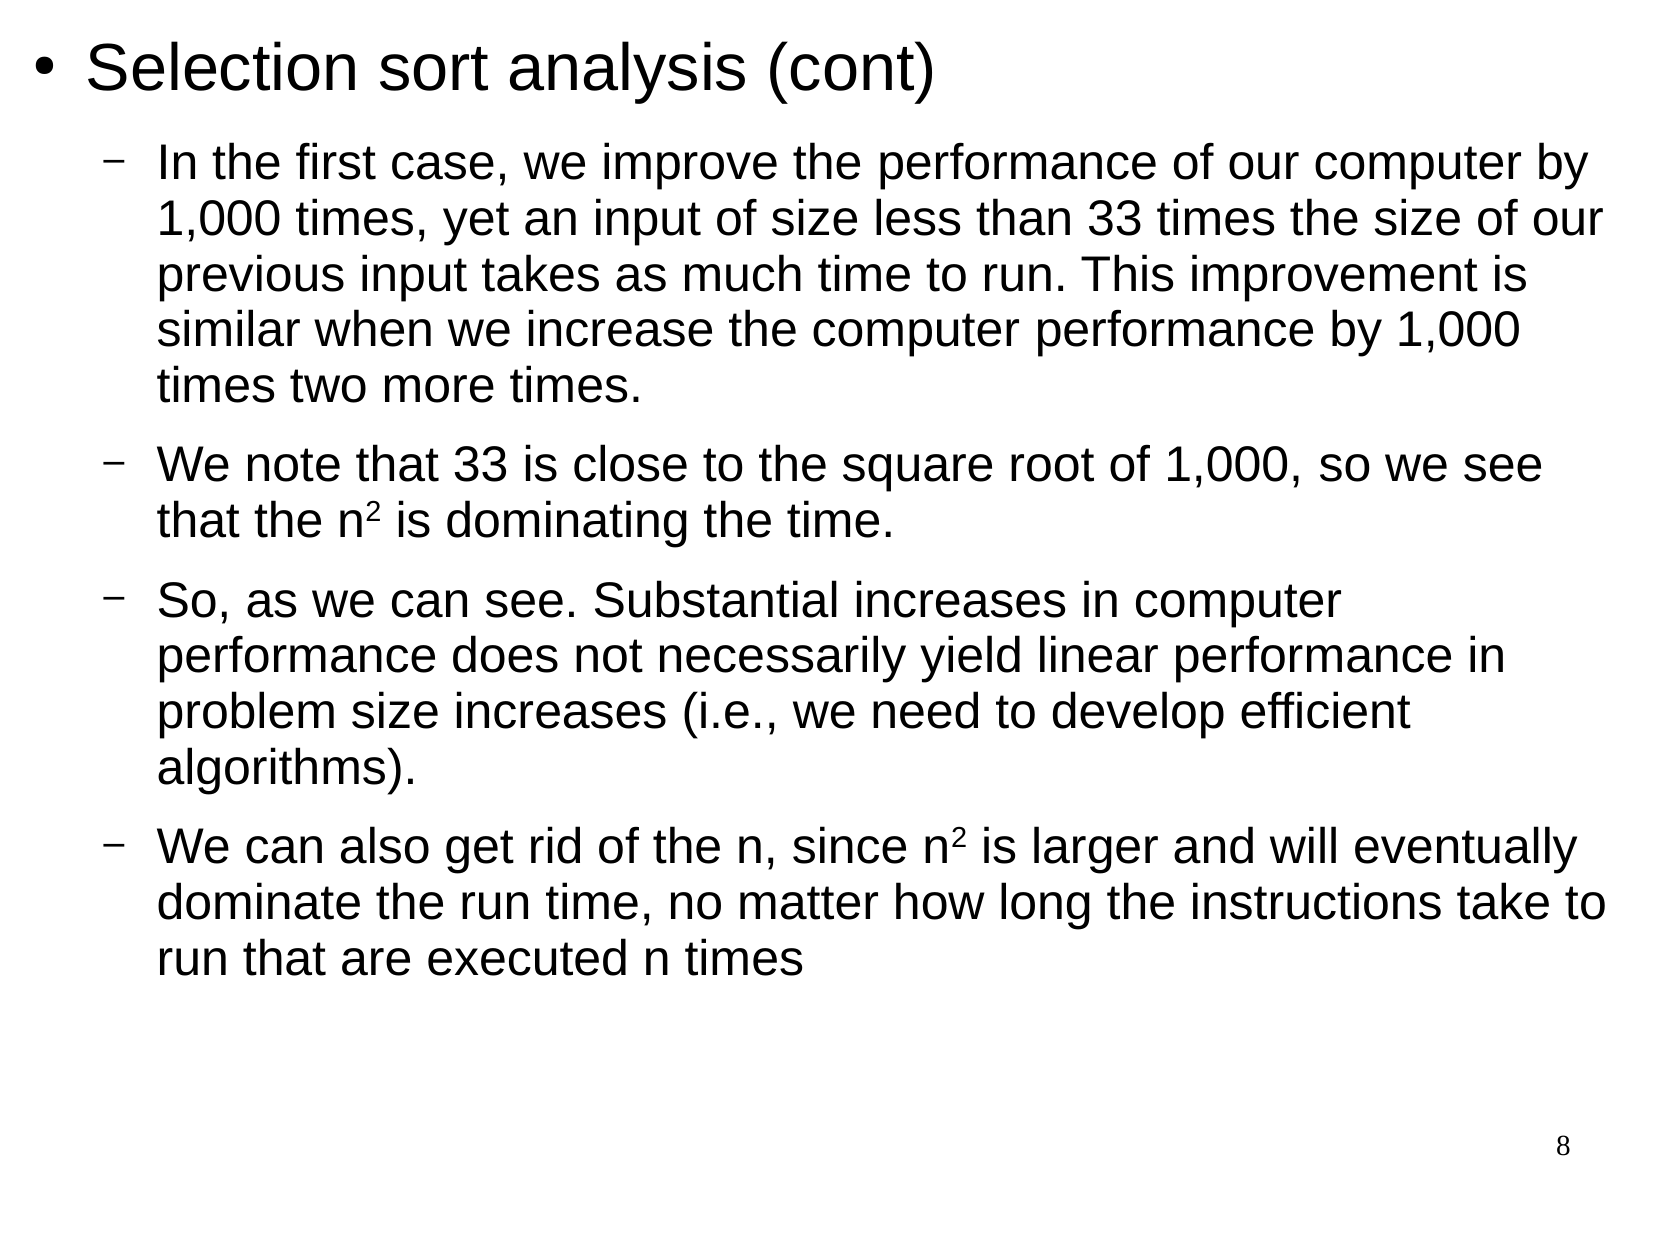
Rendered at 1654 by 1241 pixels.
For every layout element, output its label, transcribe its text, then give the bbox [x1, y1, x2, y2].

list Selection sort analysis (cont) In the first case, we improve the performance of our computer by 1,000 times, yet an input of size less than 33 times the size of our previous input takes as much time to run. This improvement is similar when we increase the computer performance by 1,000 times two more times. We note that 33 is close to the square root of 1,000, so we see that the n2 is dominating the time. So, as we can see. Substantial increases in computer performance does not necessarily yield linear performance in problem size increases (i.e., we need to develop efficient algorithms). We can also get rid of the n, since n2 is larger and will eventually dominate the run time, no matter how long the instructions take to run that are executed n times [15, 30, 1636, 1231]
